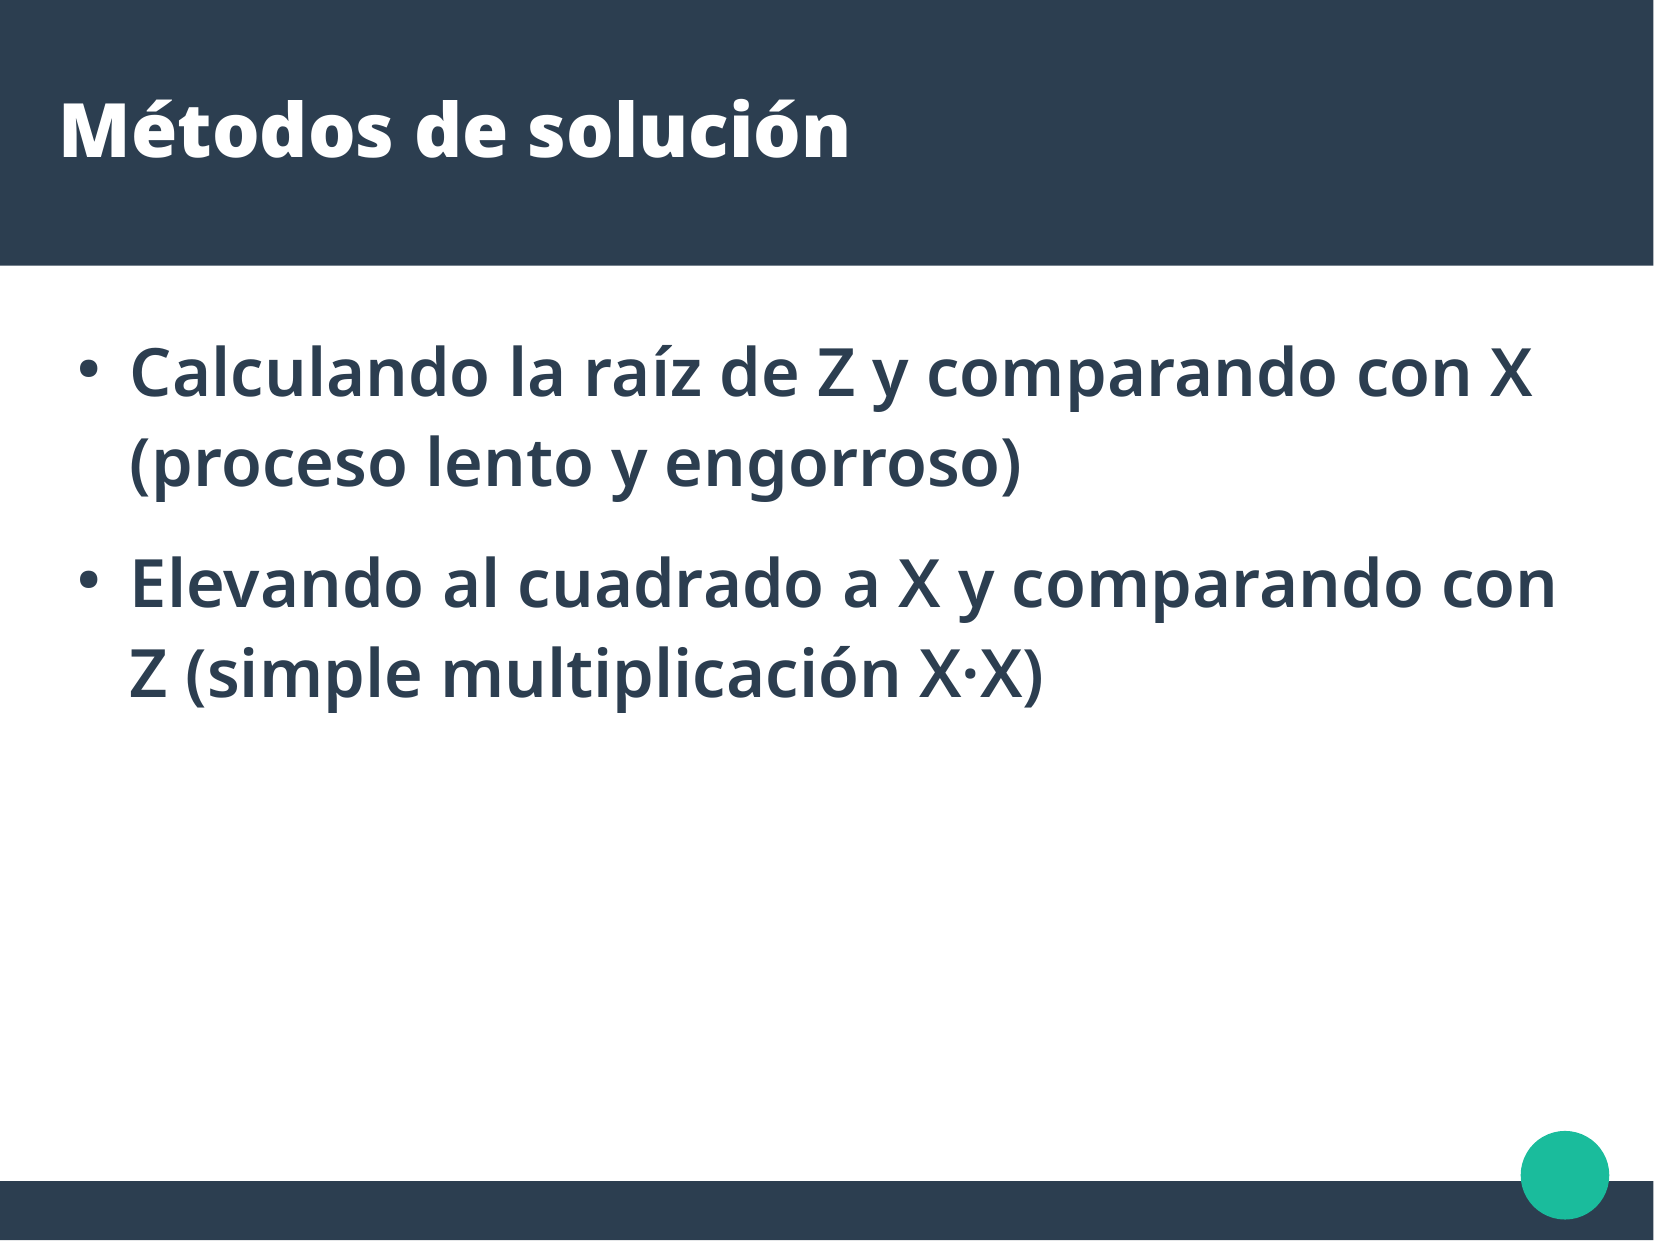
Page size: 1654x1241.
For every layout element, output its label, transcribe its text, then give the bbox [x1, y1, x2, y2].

title Métodos de solución [59, 49, 1595, 207]
list Calculando la raíz de Z y comparando con X (proceso lento y engorroso) Elevando al cuadrado a X y comparando con Z (simple multiplicación X·X) [59, 324, 1595, 1152]
